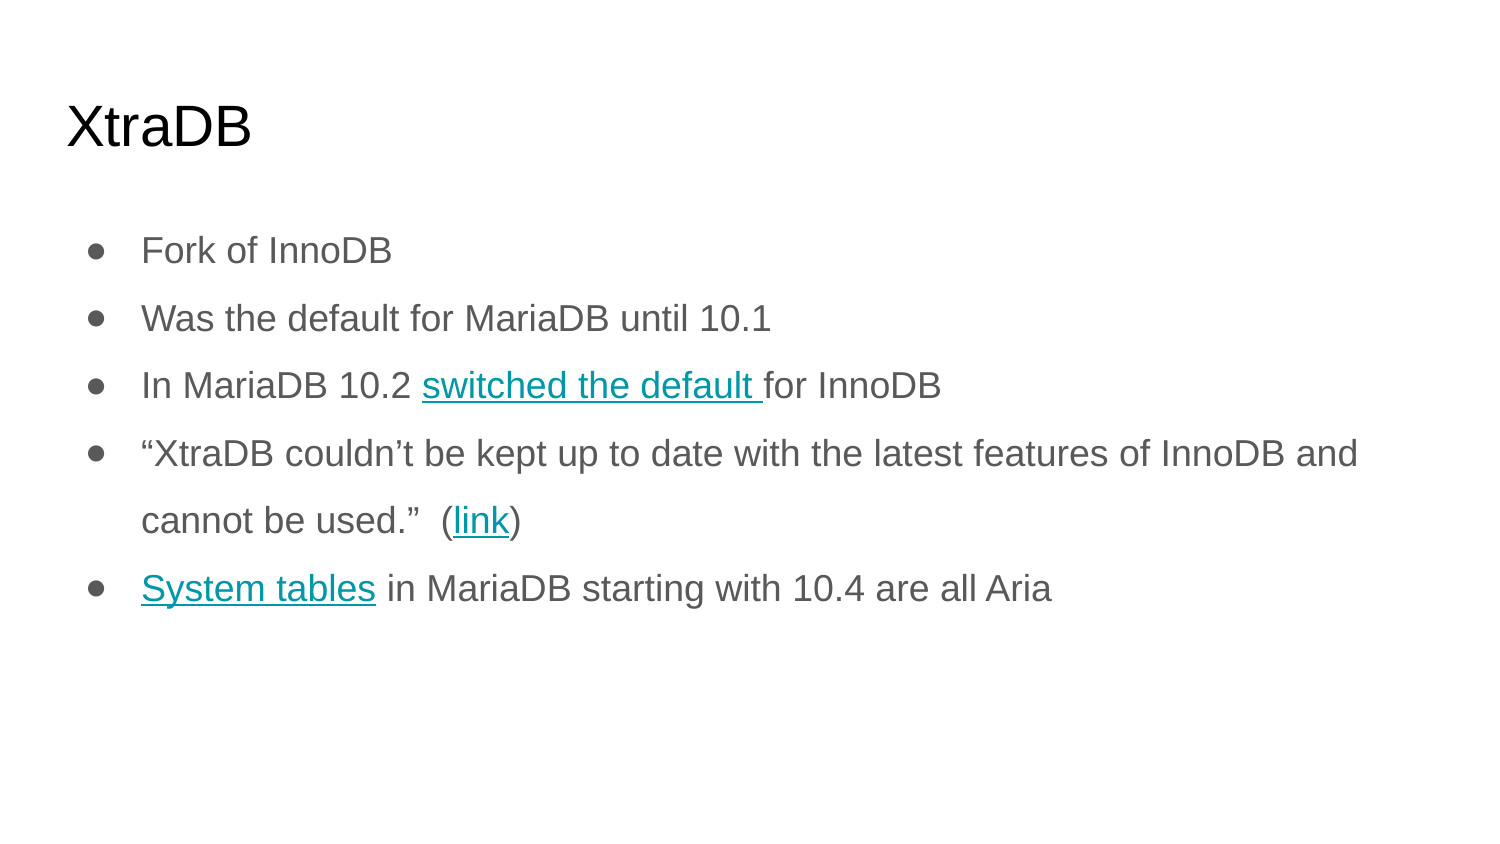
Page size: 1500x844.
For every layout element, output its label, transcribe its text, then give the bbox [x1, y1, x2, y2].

title XtraDB [51, 72, 1449, 167]
list Fork of InnoDB Was the default for MariaDB until 10.1 In MariaDB 10.2 switched the default for InnoDB “XtraDB couldn’t be kept up to date with the latest features of InnoDB and cannot be used.” (link) System tables in MariaDB starting with 10.4 are all Aria [51, 189, 1449, 750]
